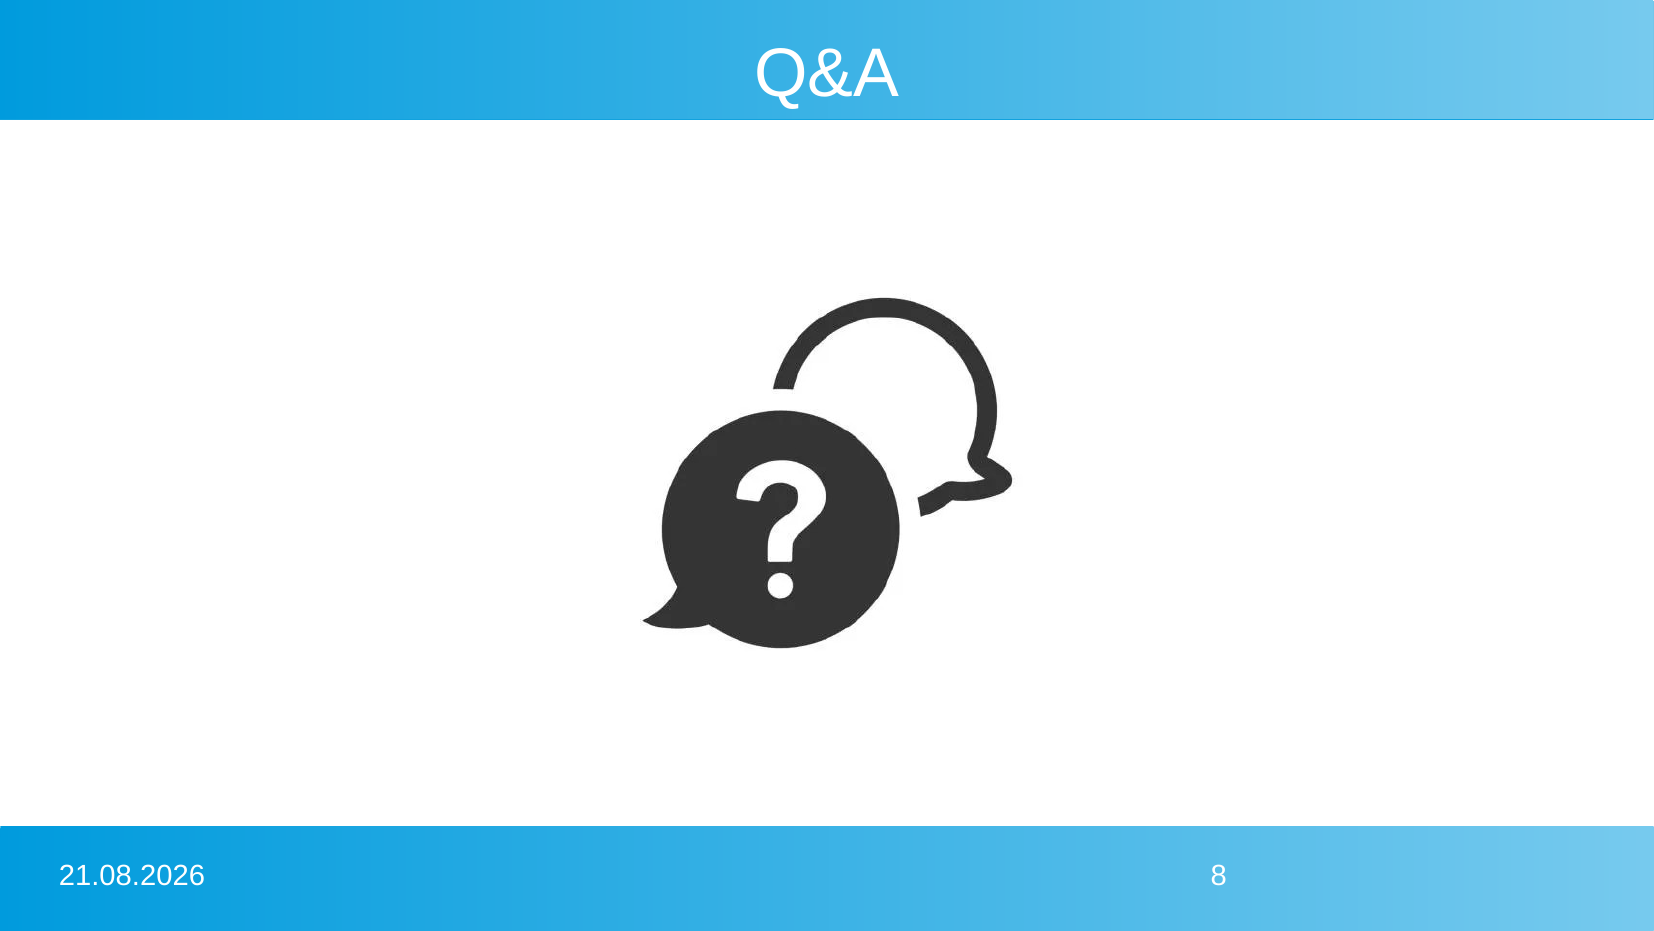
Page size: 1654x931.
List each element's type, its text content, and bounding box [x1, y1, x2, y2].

text_box [1210, 856, 1595, 916]
text_box [59, 856, 443, 916]
title Q&A [59, 29, 1595, 108]
picture [531, 177, 1123, 768]
